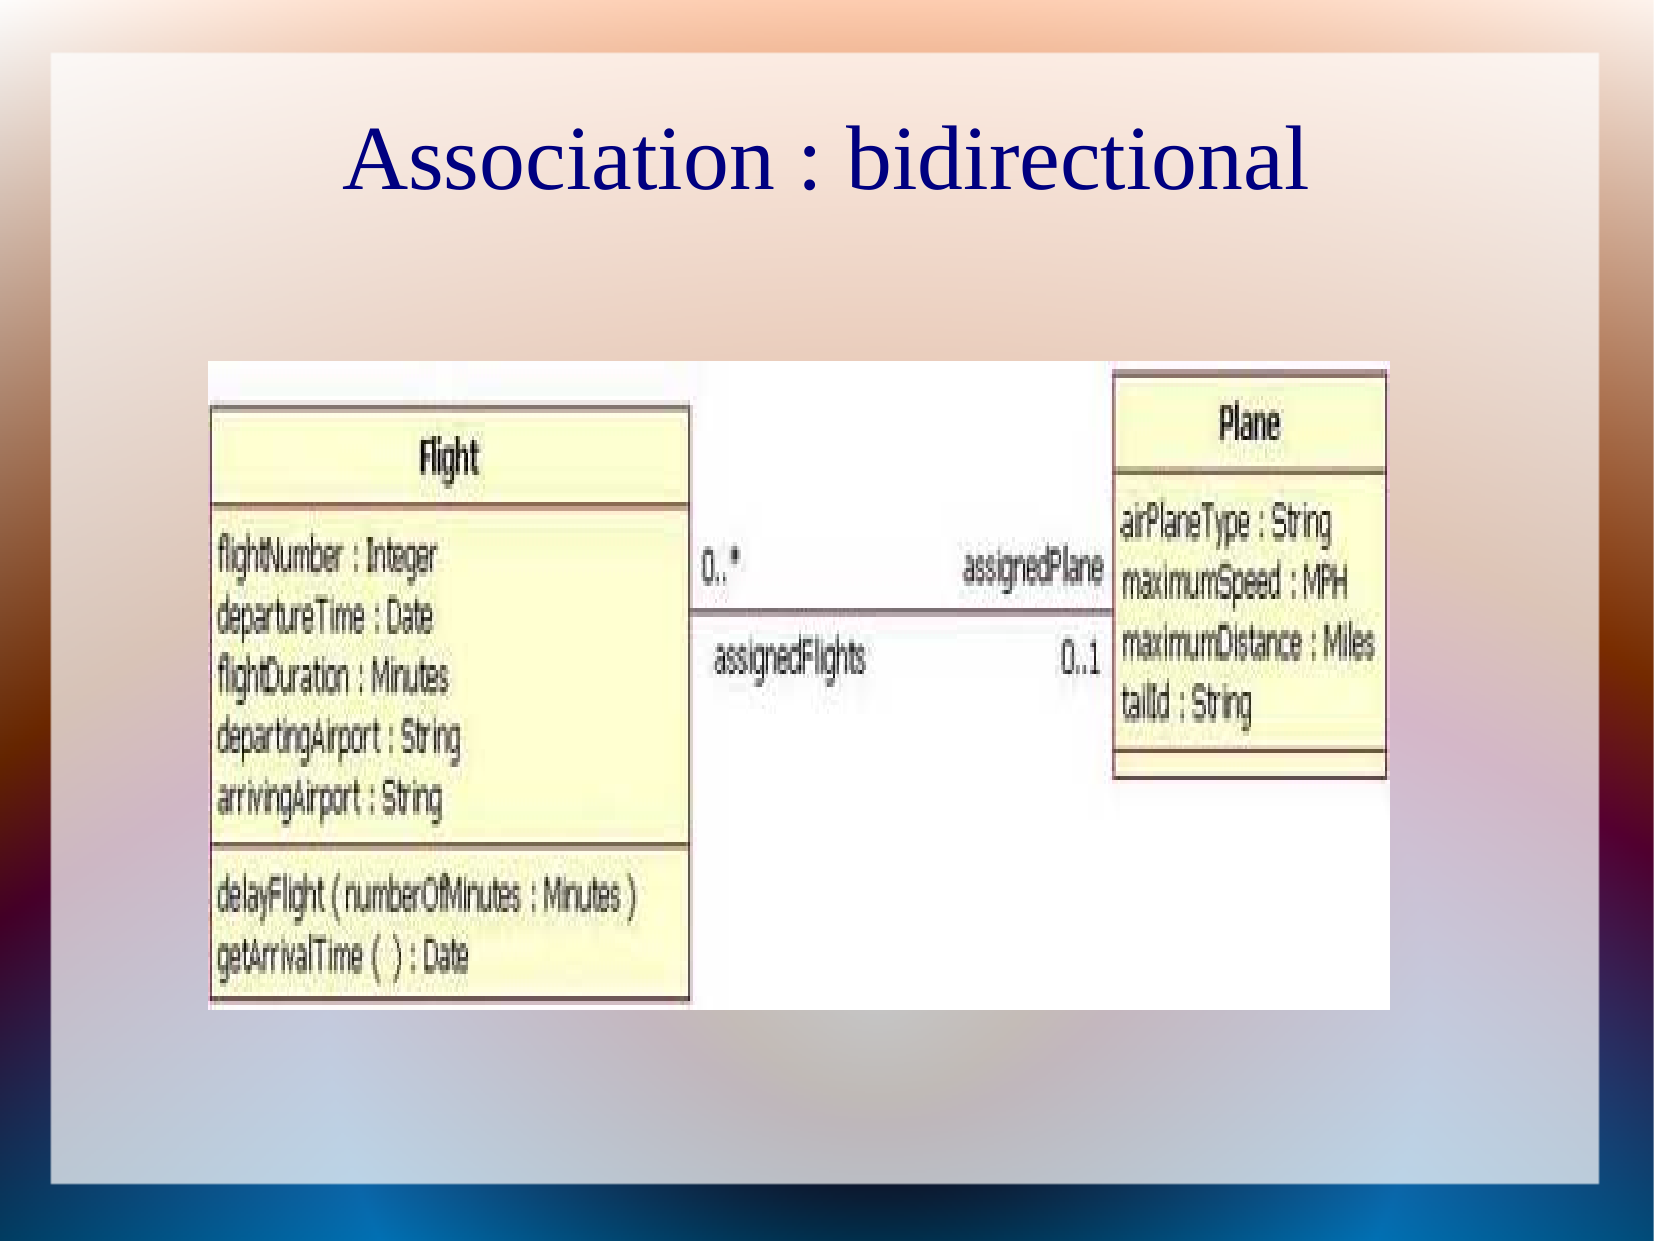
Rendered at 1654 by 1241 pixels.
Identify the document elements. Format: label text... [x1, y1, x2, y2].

title Association : bidirectional [82, 55, 1571, 263]
picture [0, 0, 1654, 1241]
